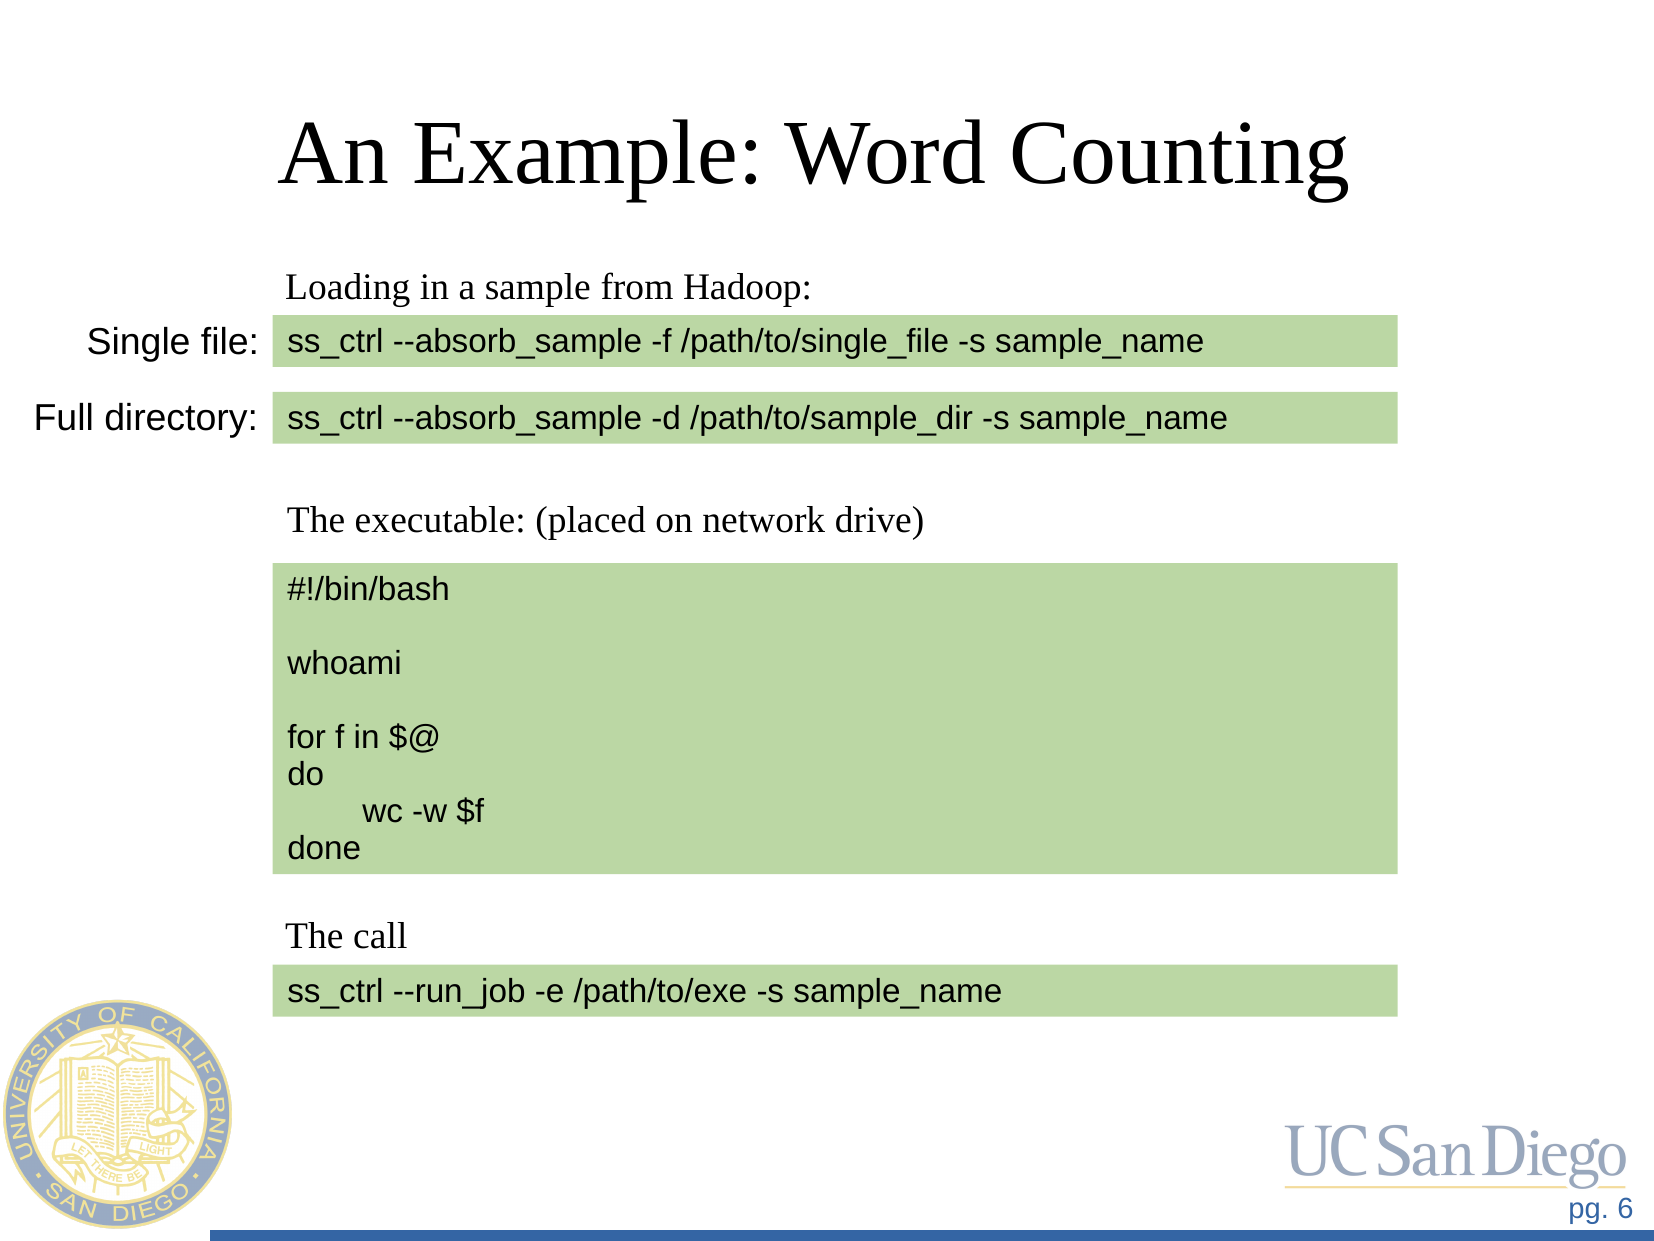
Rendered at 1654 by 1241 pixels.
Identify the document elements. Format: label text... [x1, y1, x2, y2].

text_box #!/bin/bash whoami for f in $@ do wc -w $f done [272, 563, 1398, 875]
text_box The executable: (placed on network drive) [272, 491, 941, 548]
text_box The call [270, 908, 423, 965]
text_box Loading in a sample from Hadoop: [270, 258, 828, 315]
text_box ss_ctrl --absorb_sample -f /path/to/single_file -s sample_name [274, 315, 1398, 367]
text_box ss_ctrl --absorb_sample -d /path/to/sample_dir -s sample_name [274, 391, 1398, 444]
text_box ss_ctrl --run_job -e /path/to/exe -s sample_name [272, 964, 1398, 1017]
title An Example: Word Counting [82, 49, 1571, 257]
text_box Full directory: [18, 389, 274, 447]
text_box Single file: [71, 312, 274, 370]
